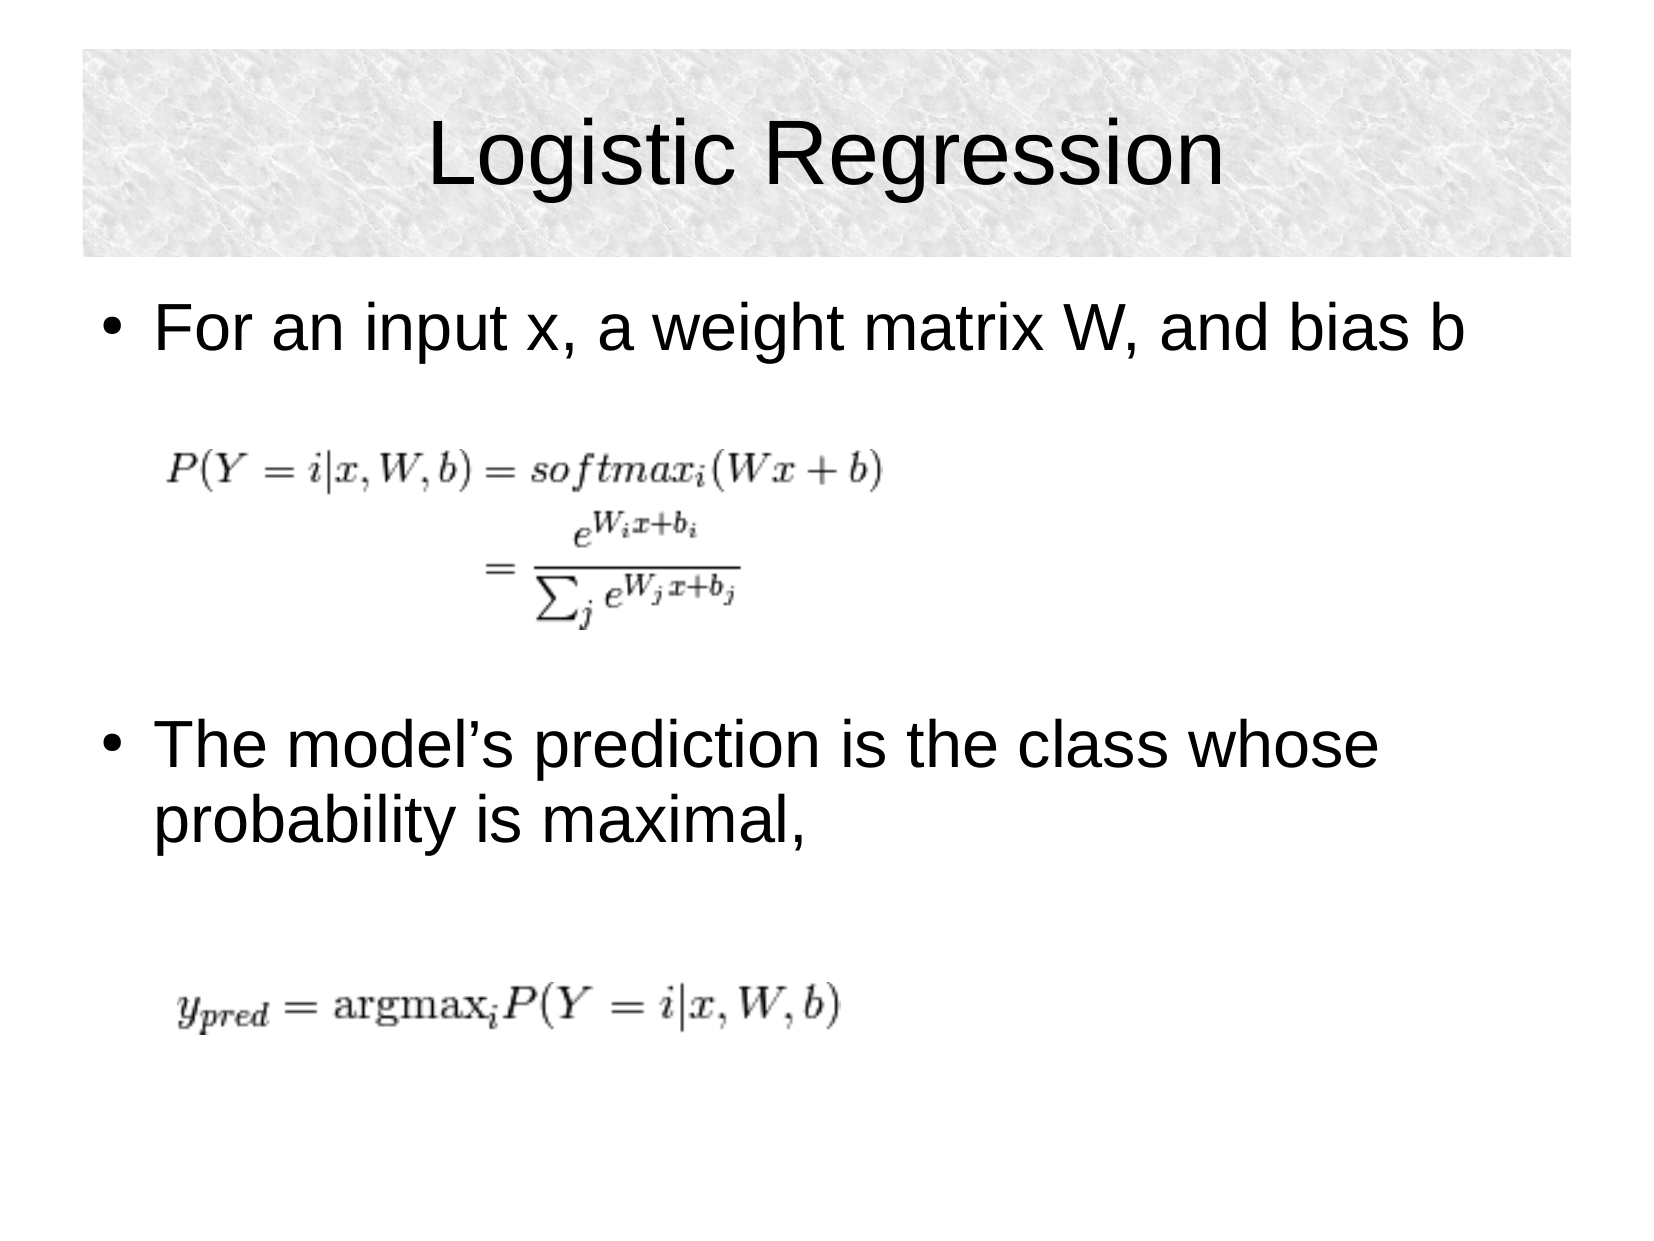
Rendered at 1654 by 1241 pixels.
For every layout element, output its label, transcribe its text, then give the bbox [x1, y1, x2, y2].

title Logistic Regression [82, 49, 1571, 257]
picture [177, 982, 841, 1036]
list For an input x, a weight matrix W, and bias b The model’s prediction is the class whose probability is maximal, [82, 290, 1571, 1010]
picture [165, 449, 883, 631]
